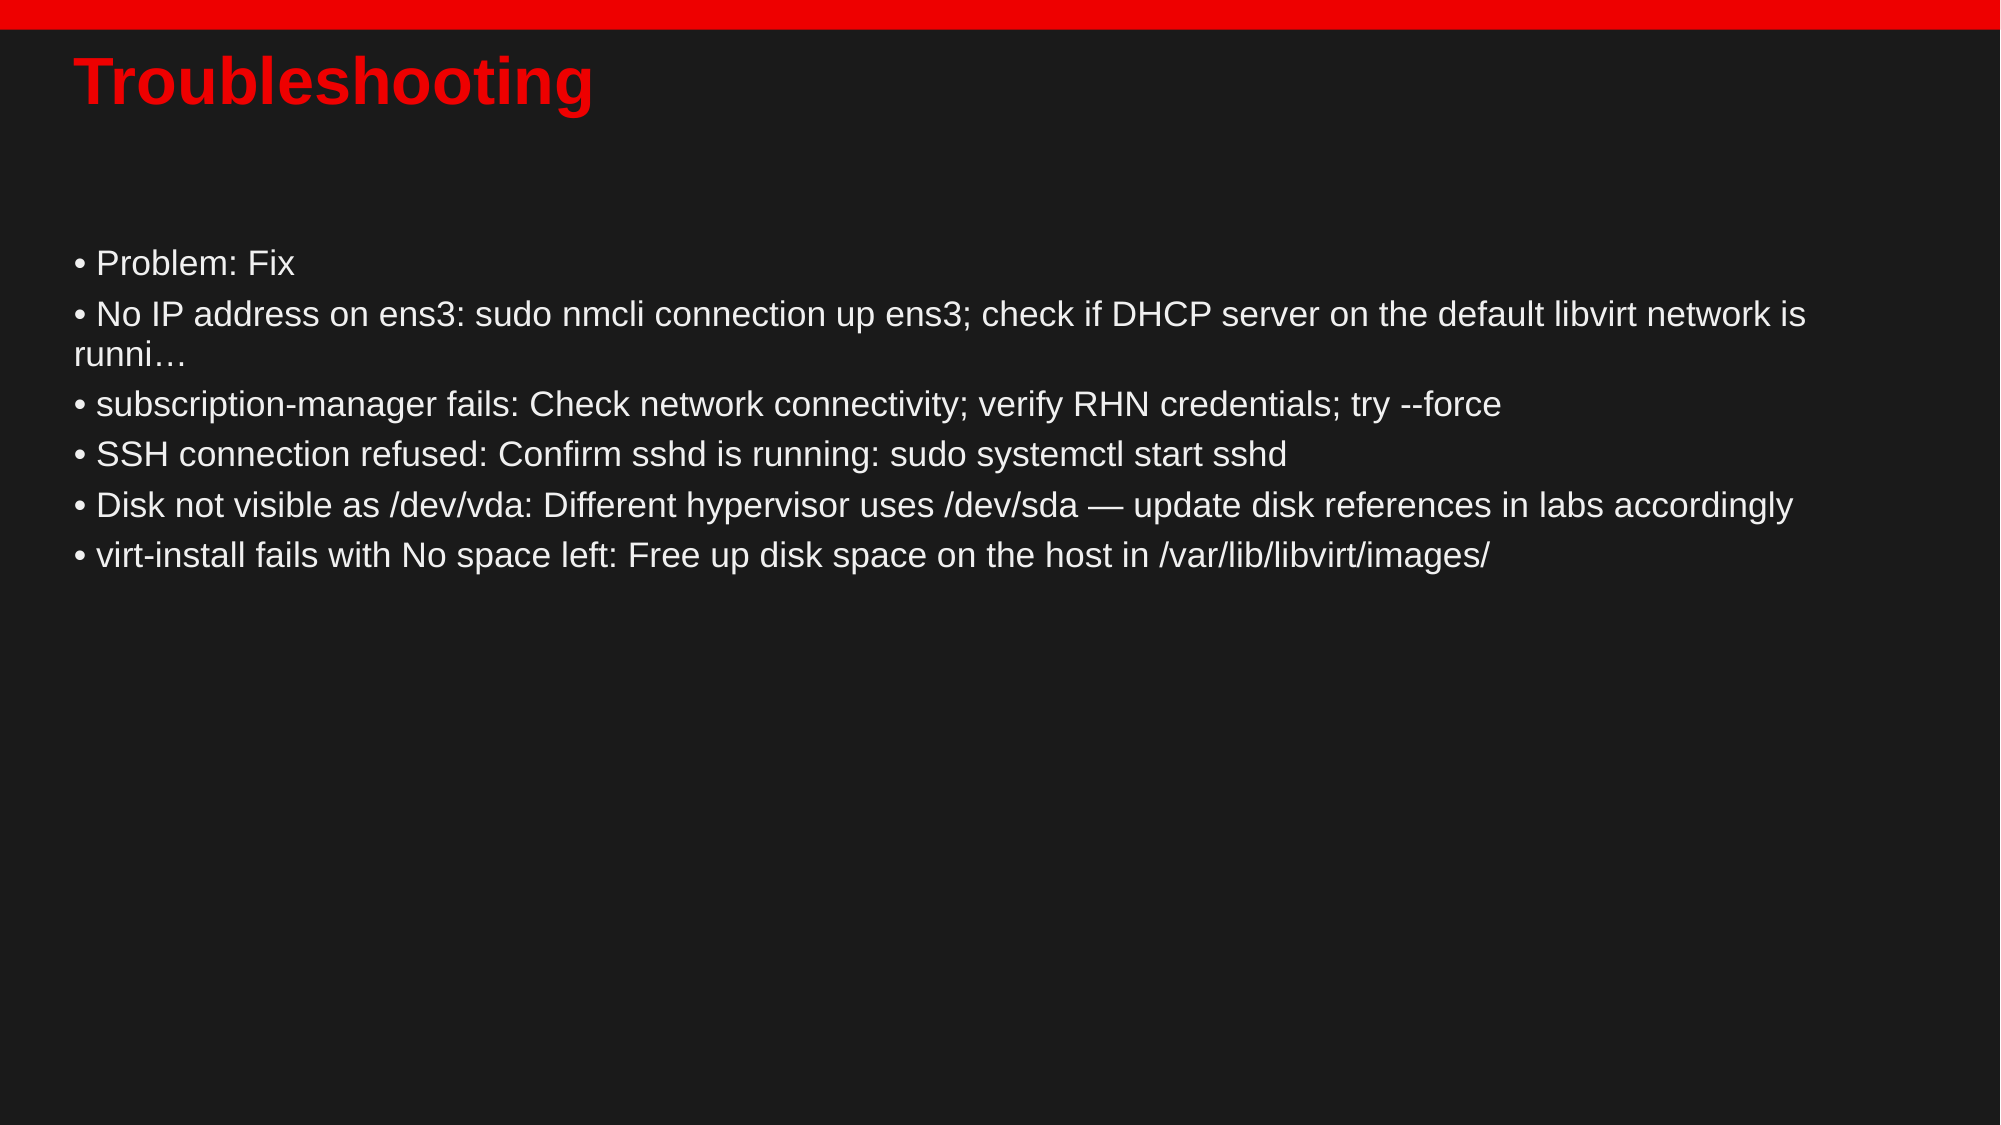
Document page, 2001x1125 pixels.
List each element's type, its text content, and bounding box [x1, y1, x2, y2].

text_box [0, 0, 2001, 30]
text_box • Problem: Fix • No IP address on ens3: sudo nmcli connection up ens3; check if DHCP server on the default libvirt network is runni… • subscription-manager fails: Check network connectivity; verify RHN credentials; try --force • SSH connection refused: Confirm sshd is running: sudo systemctl start sshd • Disk not visible as /dev/vda: Different hypervisor uses /dev/sda — update disk references in labs accordingly • virt-install fails with No space left: Free up disk space on the host in /var/lib/libvirt/images/ [59, 236, 1942, 1037]
text_box Troubleshooting [59, 36, 1942, 208]
